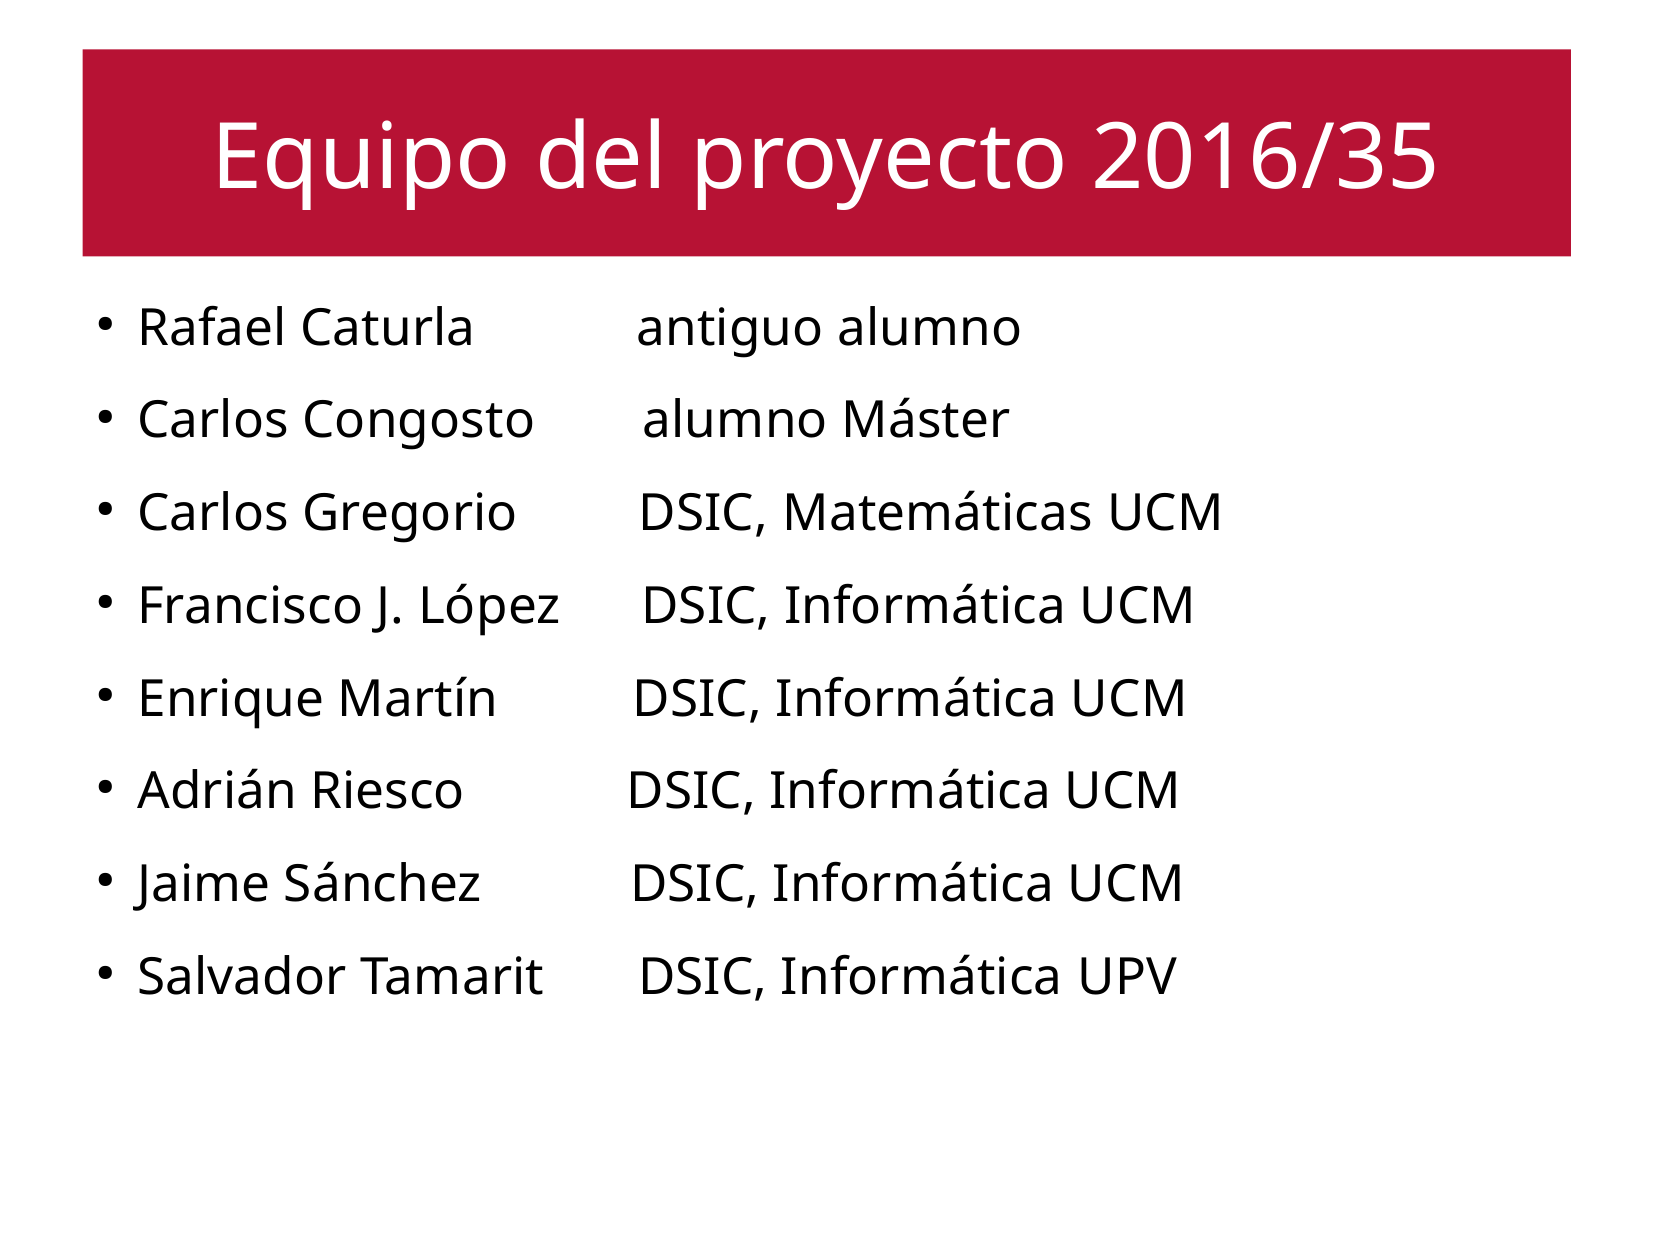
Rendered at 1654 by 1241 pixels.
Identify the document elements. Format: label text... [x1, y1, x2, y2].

title Equipo del proyecto 2016/35 [82, 49, 1571, 257]
list Rafael Caturla antiguo alumno Carlos Congosto alumno Máster Carlos Gregorio DSIC, Matemáticas UCM Francisco J. López DSIC, Informática UCM Enrique Martín DSIC, Informática UCM Adrián Riesco DSIC, Informática UCM Jaime Sánchez DSIC, Informática UCM Salvador Tamarit DSIC, Informática UPV [82, 290, 1571, 1010]
